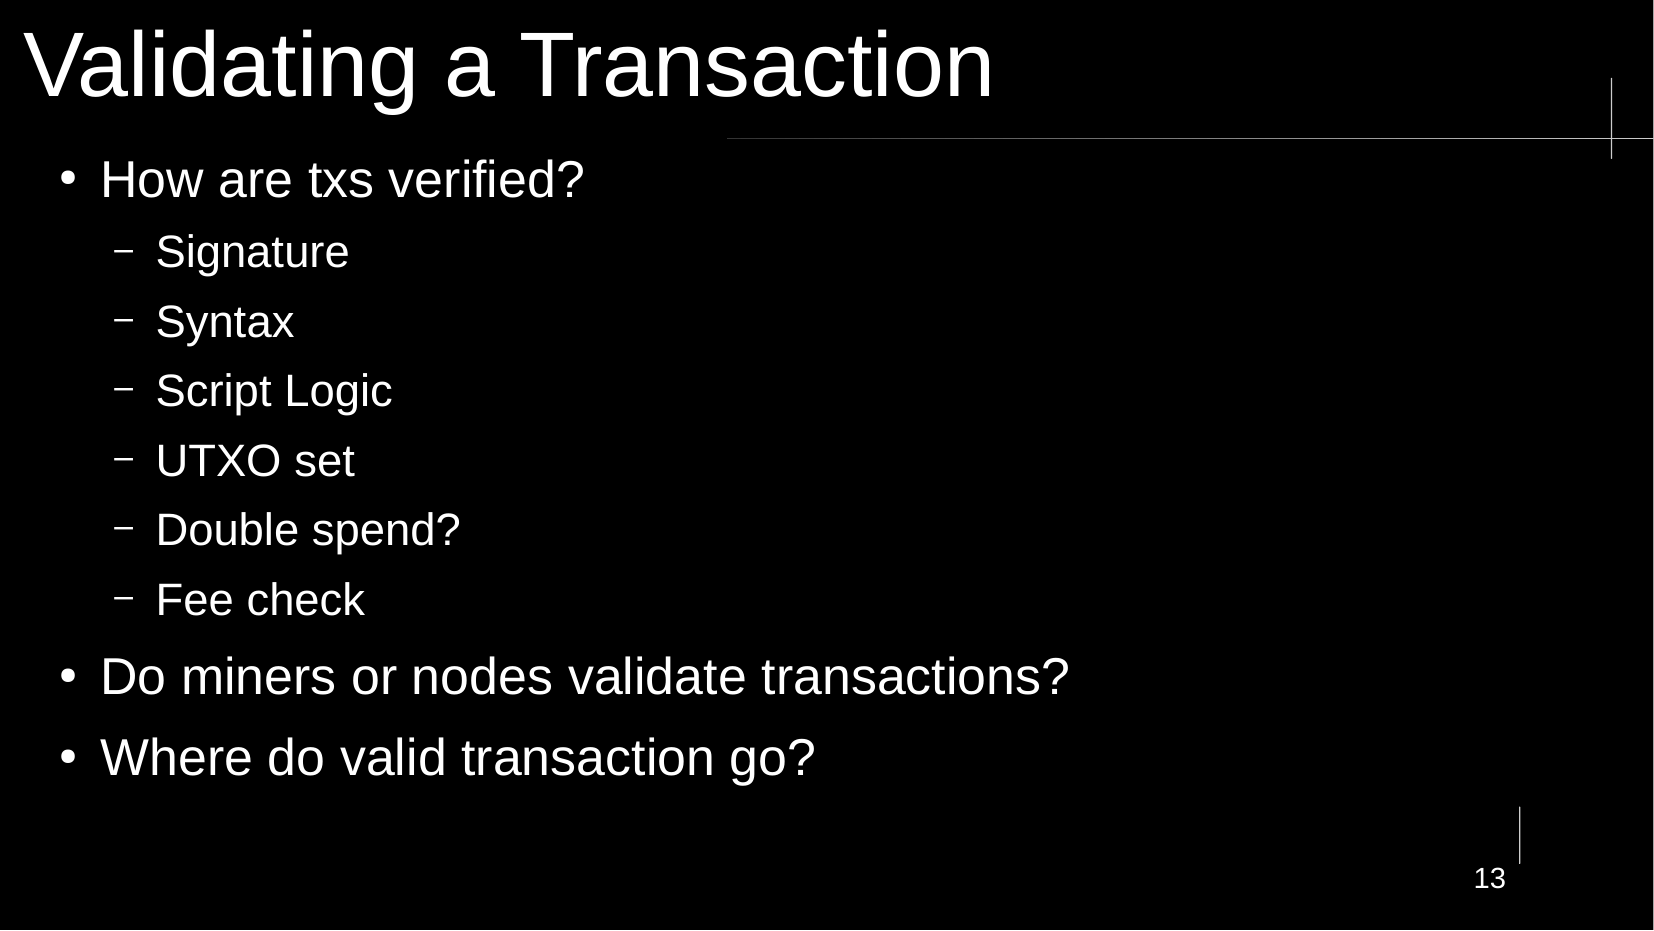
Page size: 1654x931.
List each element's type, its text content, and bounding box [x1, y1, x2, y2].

title Validating a Transaction [23, 11, 1589, 119]
list How are txs verified? Signature Syntax Script Logic UTXO set Double spend? Fee check Do miners or nodes validate transactions? Where do valid transaction go? [45, 150, 1463, 788]
